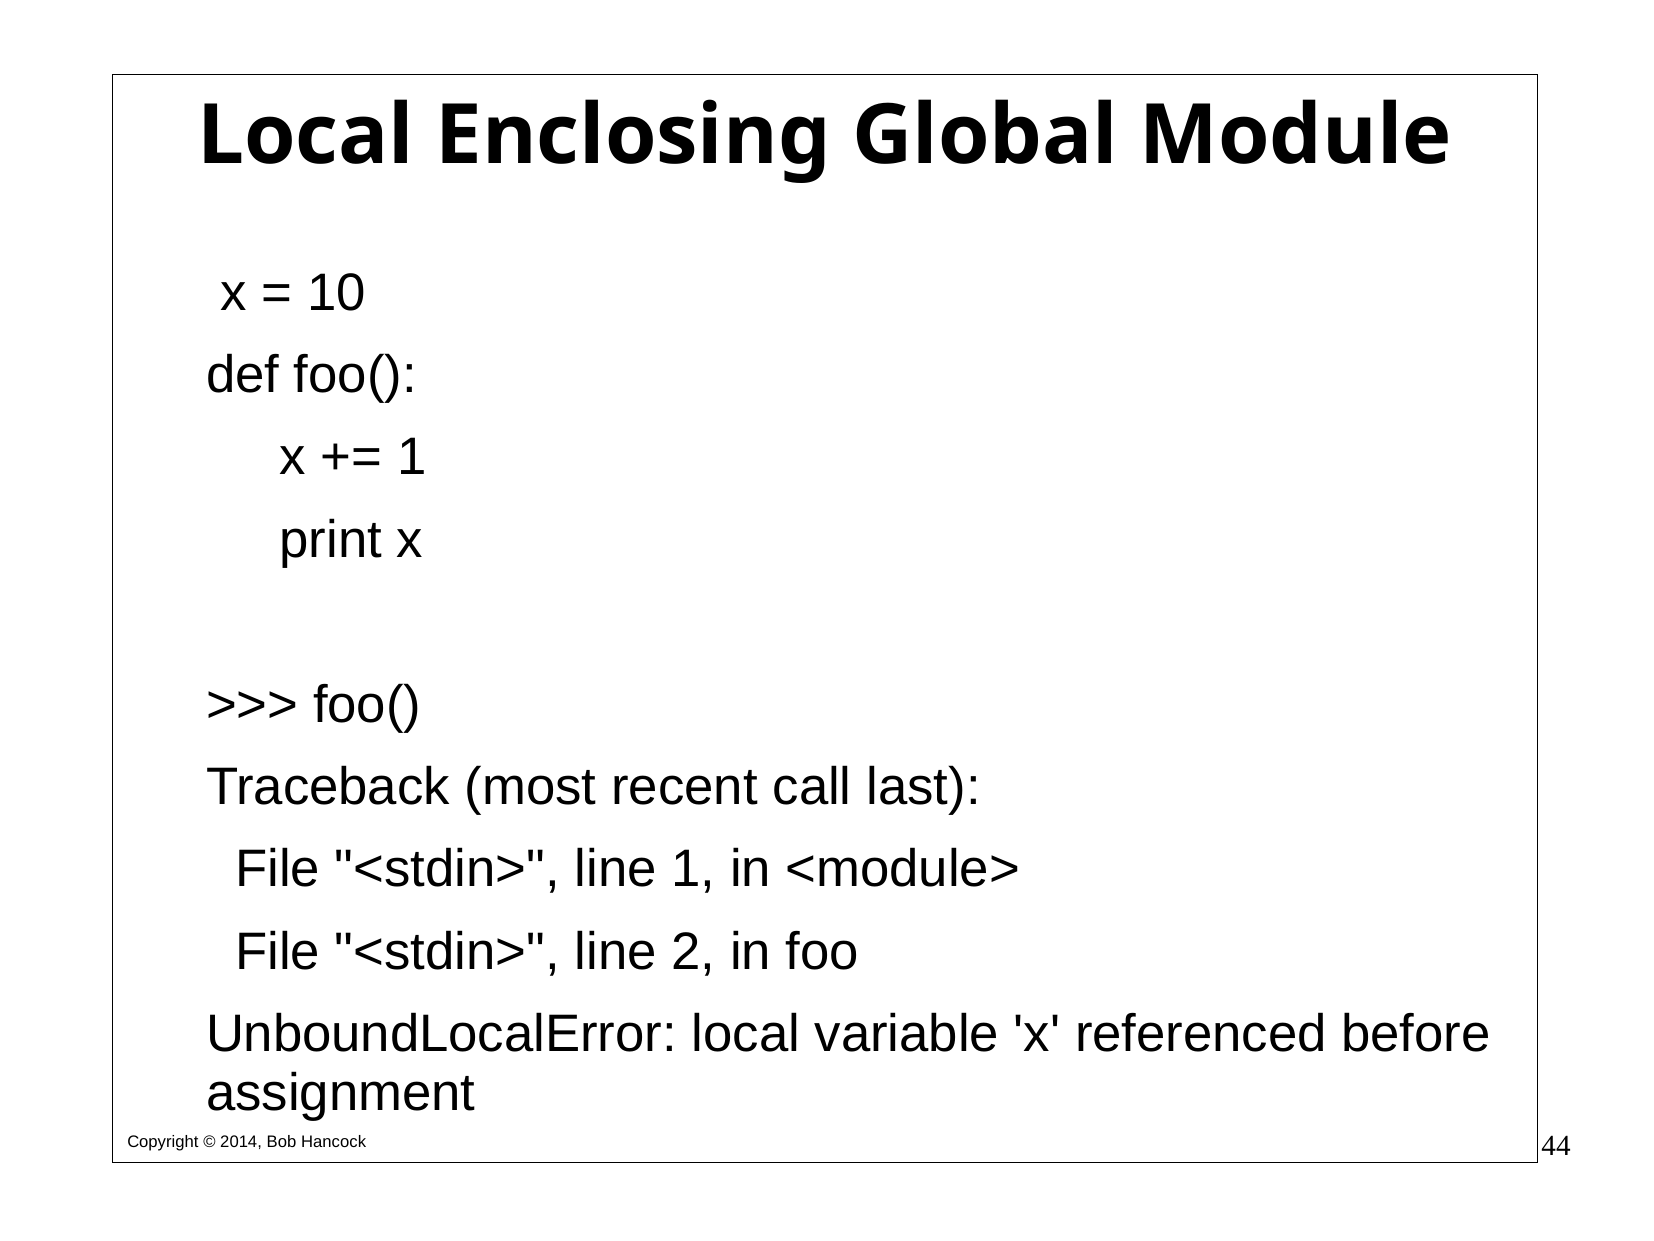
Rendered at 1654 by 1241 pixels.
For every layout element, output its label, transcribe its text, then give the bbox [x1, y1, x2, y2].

list x = 10 def foo(): x += 1 print x >>> foo() Traceback (most recent call last): File "<stdin>", line 1, in <module> File "<stdin>", line 2, in foo UnboundLocalError: local variable 'x' referenced before assignment [150, 262, 1501, 1126]
title Local Enclosing Global Module [112, 75, 1538, 188]
text_box Copyright © 2014, Bob Hancock [112, 1125, 382, 1159]
